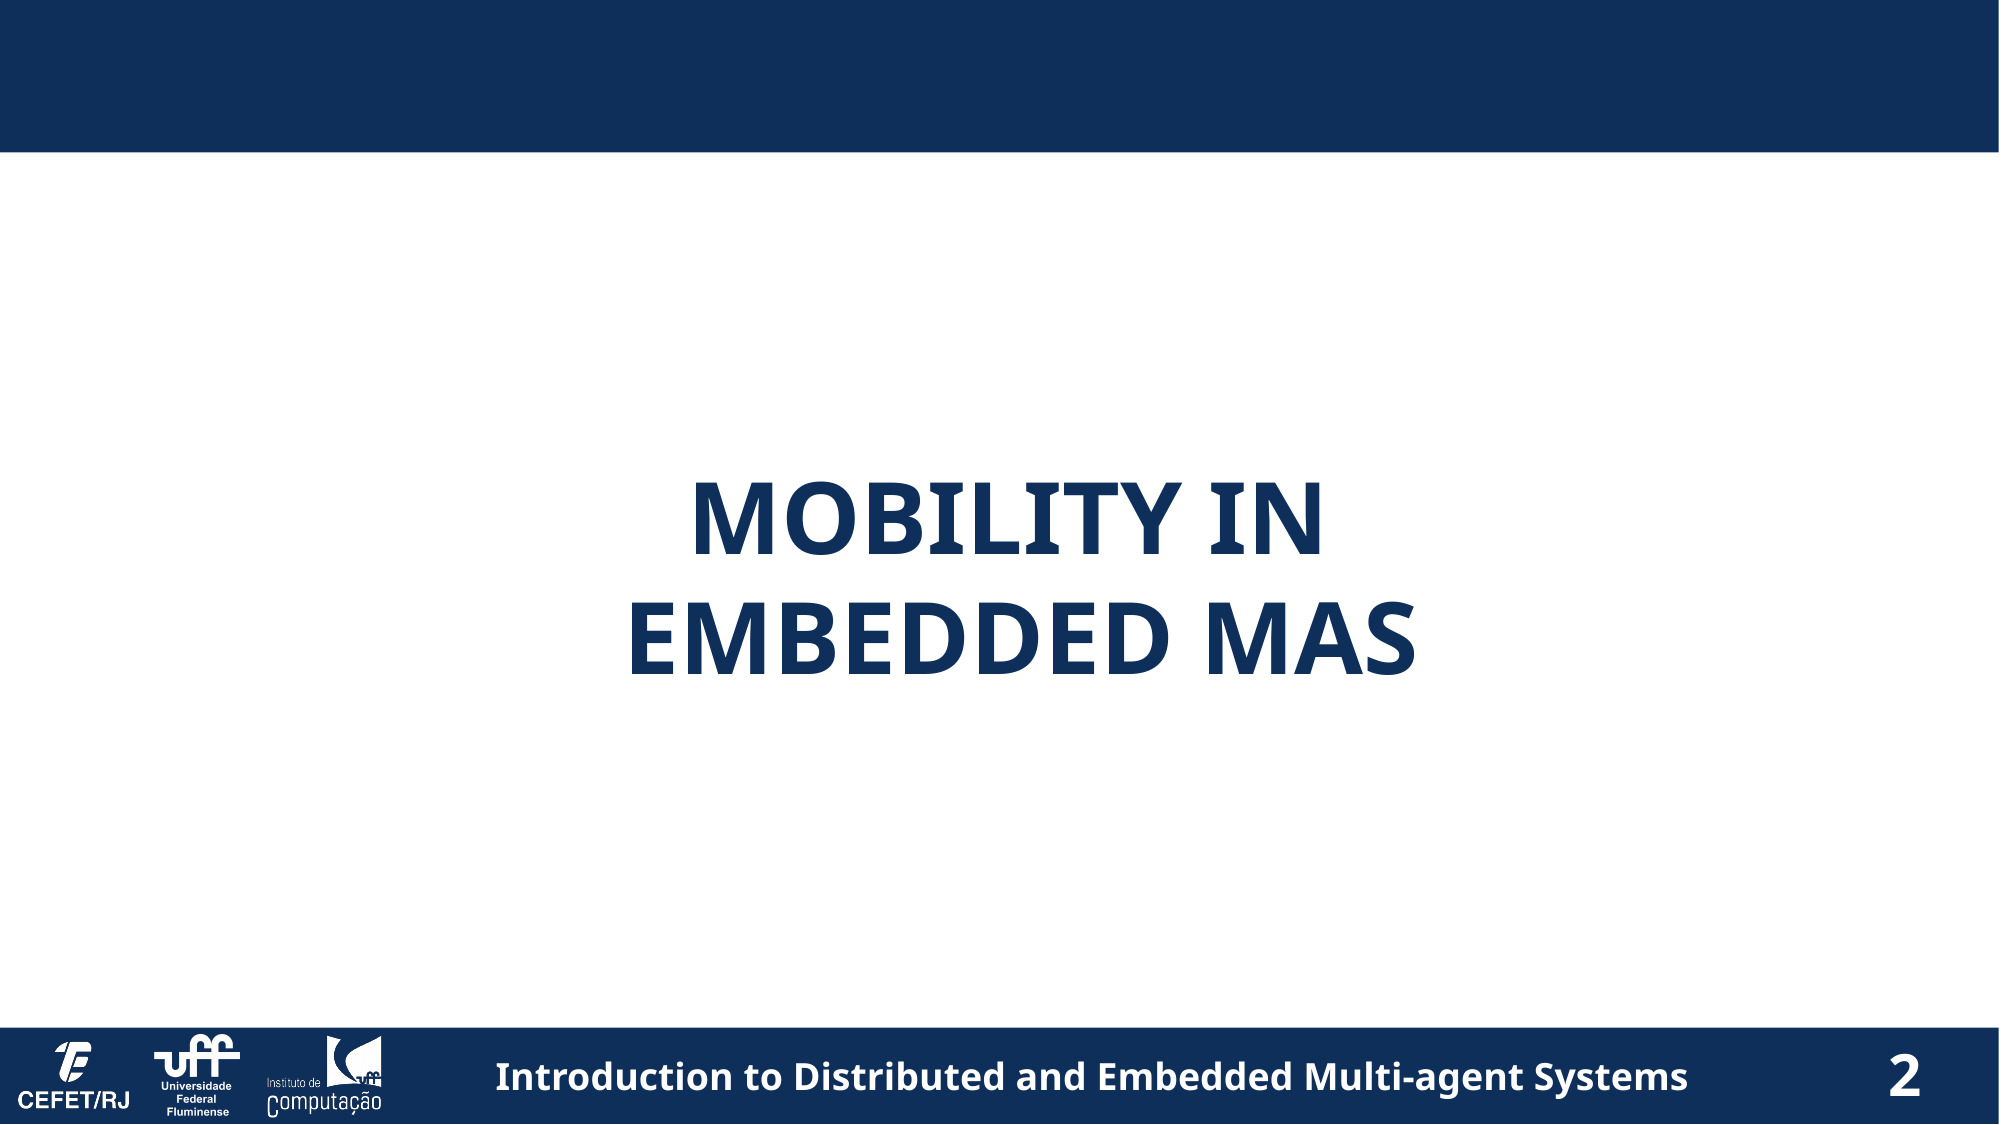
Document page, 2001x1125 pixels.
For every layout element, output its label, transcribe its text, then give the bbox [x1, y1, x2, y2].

picture [153, 1033, 241, 1121]
picture [265, 1033, 383, 1118]
text_box MOBILITY IN EMBEDDED MAS [224, 447, 1818, 702]
picture [18, 1021, 129, 1125]
